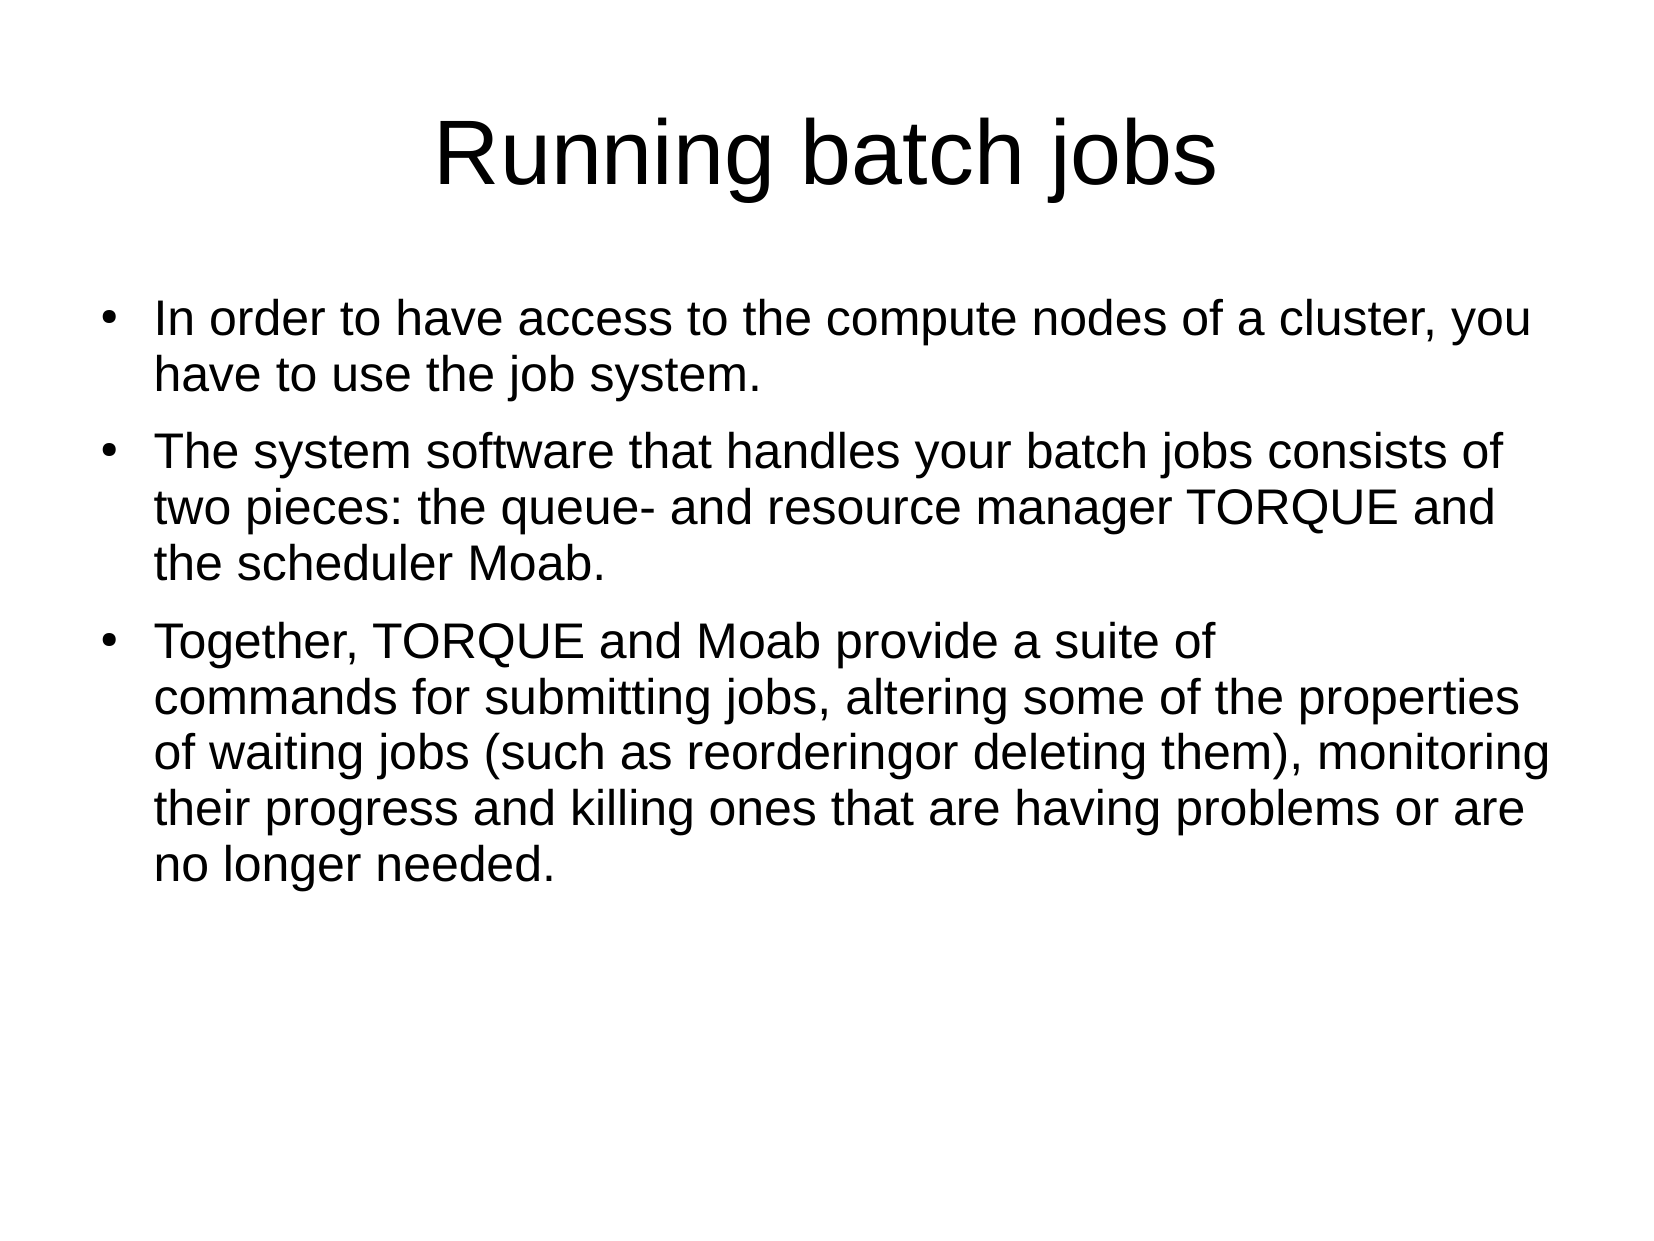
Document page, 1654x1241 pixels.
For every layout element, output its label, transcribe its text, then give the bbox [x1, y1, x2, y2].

title Running batch jobs [82, 49, 1571, 257]
list In order to have access to the compute nodes of a cluster, you have to use the job system. The system software that handles your batch jobs consists of two pieces: the queue- and resource manager TORQUE and the scheduler Moab. Together, TORQUE and Moab provide a suite of commands for submitting jobs, altering some of the properties of waiting jobs (such as reorderingor deleting them), monitoring their progress and killing ones that are having problems or are no longer needed. [82, 290, 1571, 1010]
